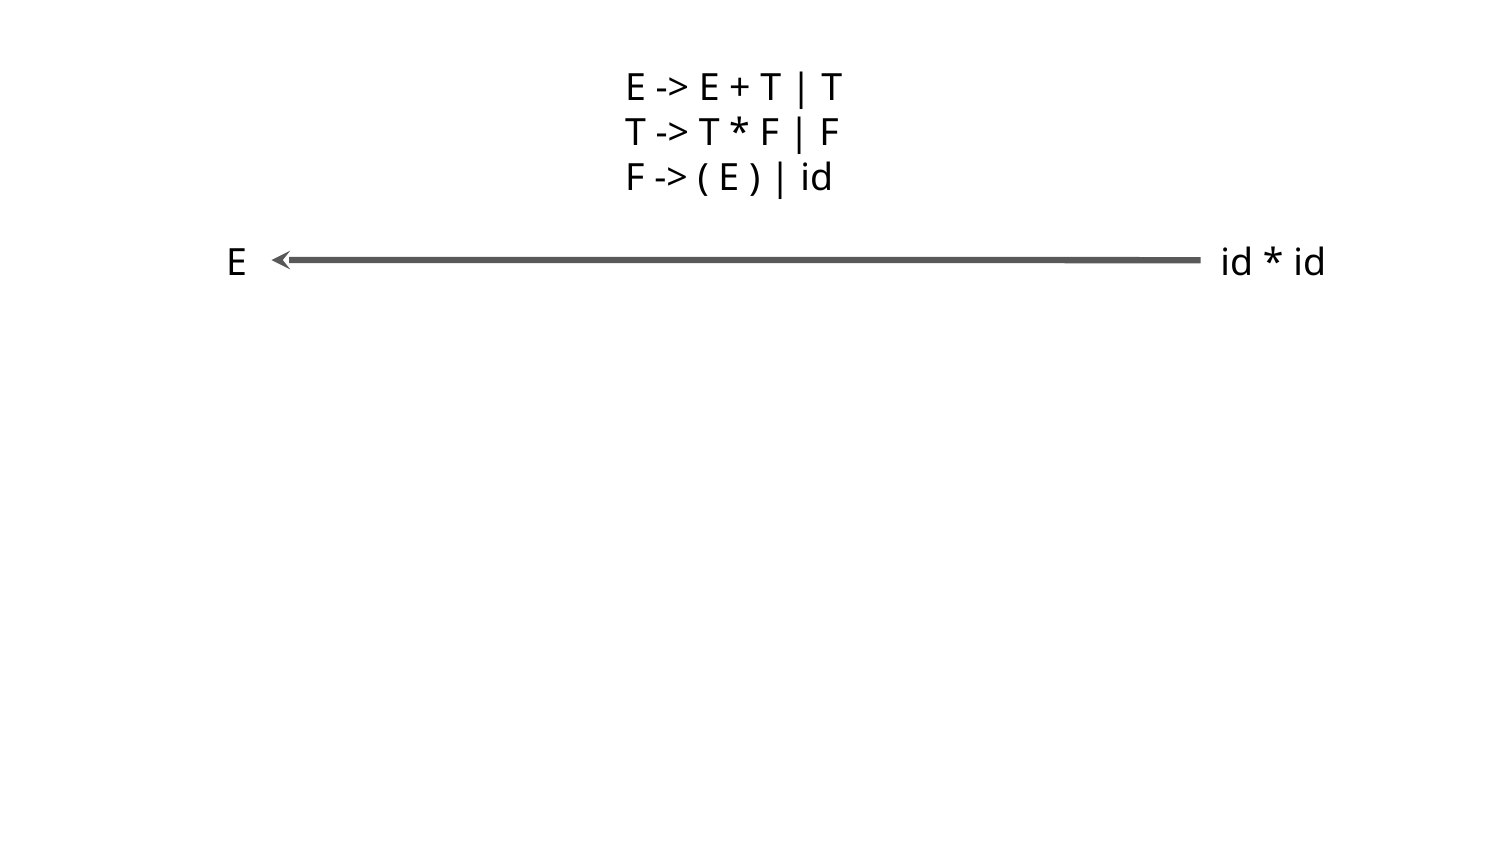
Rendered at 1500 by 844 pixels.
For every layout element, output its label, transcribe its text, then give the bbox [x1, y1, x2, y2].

text_box E [201, 227, 272, 293]
text_box E -> E + T | T T -> T * F | F F -> ( E ) | id [610, 47, 961, 113]
text_box id * id [1200, 227, 1347, 293]
